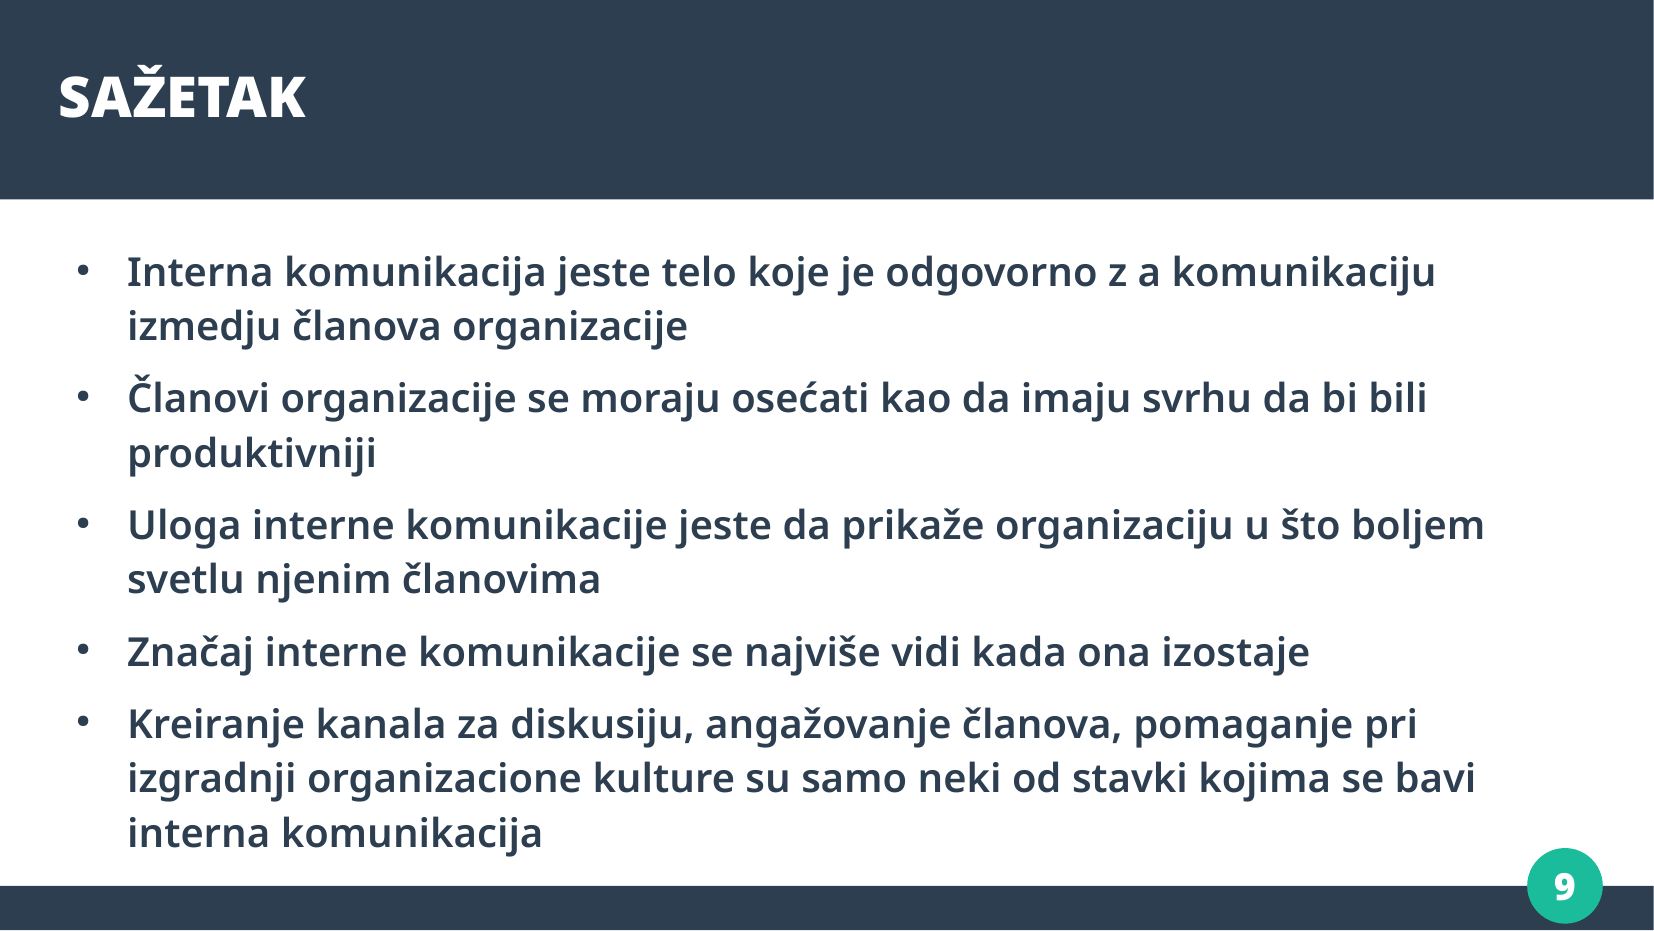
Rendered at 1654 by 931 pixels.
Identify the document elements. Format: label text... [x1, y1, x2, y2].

title SAŽETAK [59, 37, 1595, 155]
list Interna komunikacija jeste telo koje je odgovorno z a komunikaciju izmedju članova organizacije Članovi organizacije se moraju osećati kao da imaju svrhu da bi bili produktivniji Uloga interne komunikacije jeste da prikaže organizaciju u što boljem svetlu njenim članovima Značaj interne komunikacije se najviše vidi kada ona izostaje Kreiranje kanala za diskusiju, angažovanje članova, pomaganje pri izgradnji organizacione kulture su samo neki od stavki kojima se bavi interna komunikacija [59, 243, 1595, 864]
